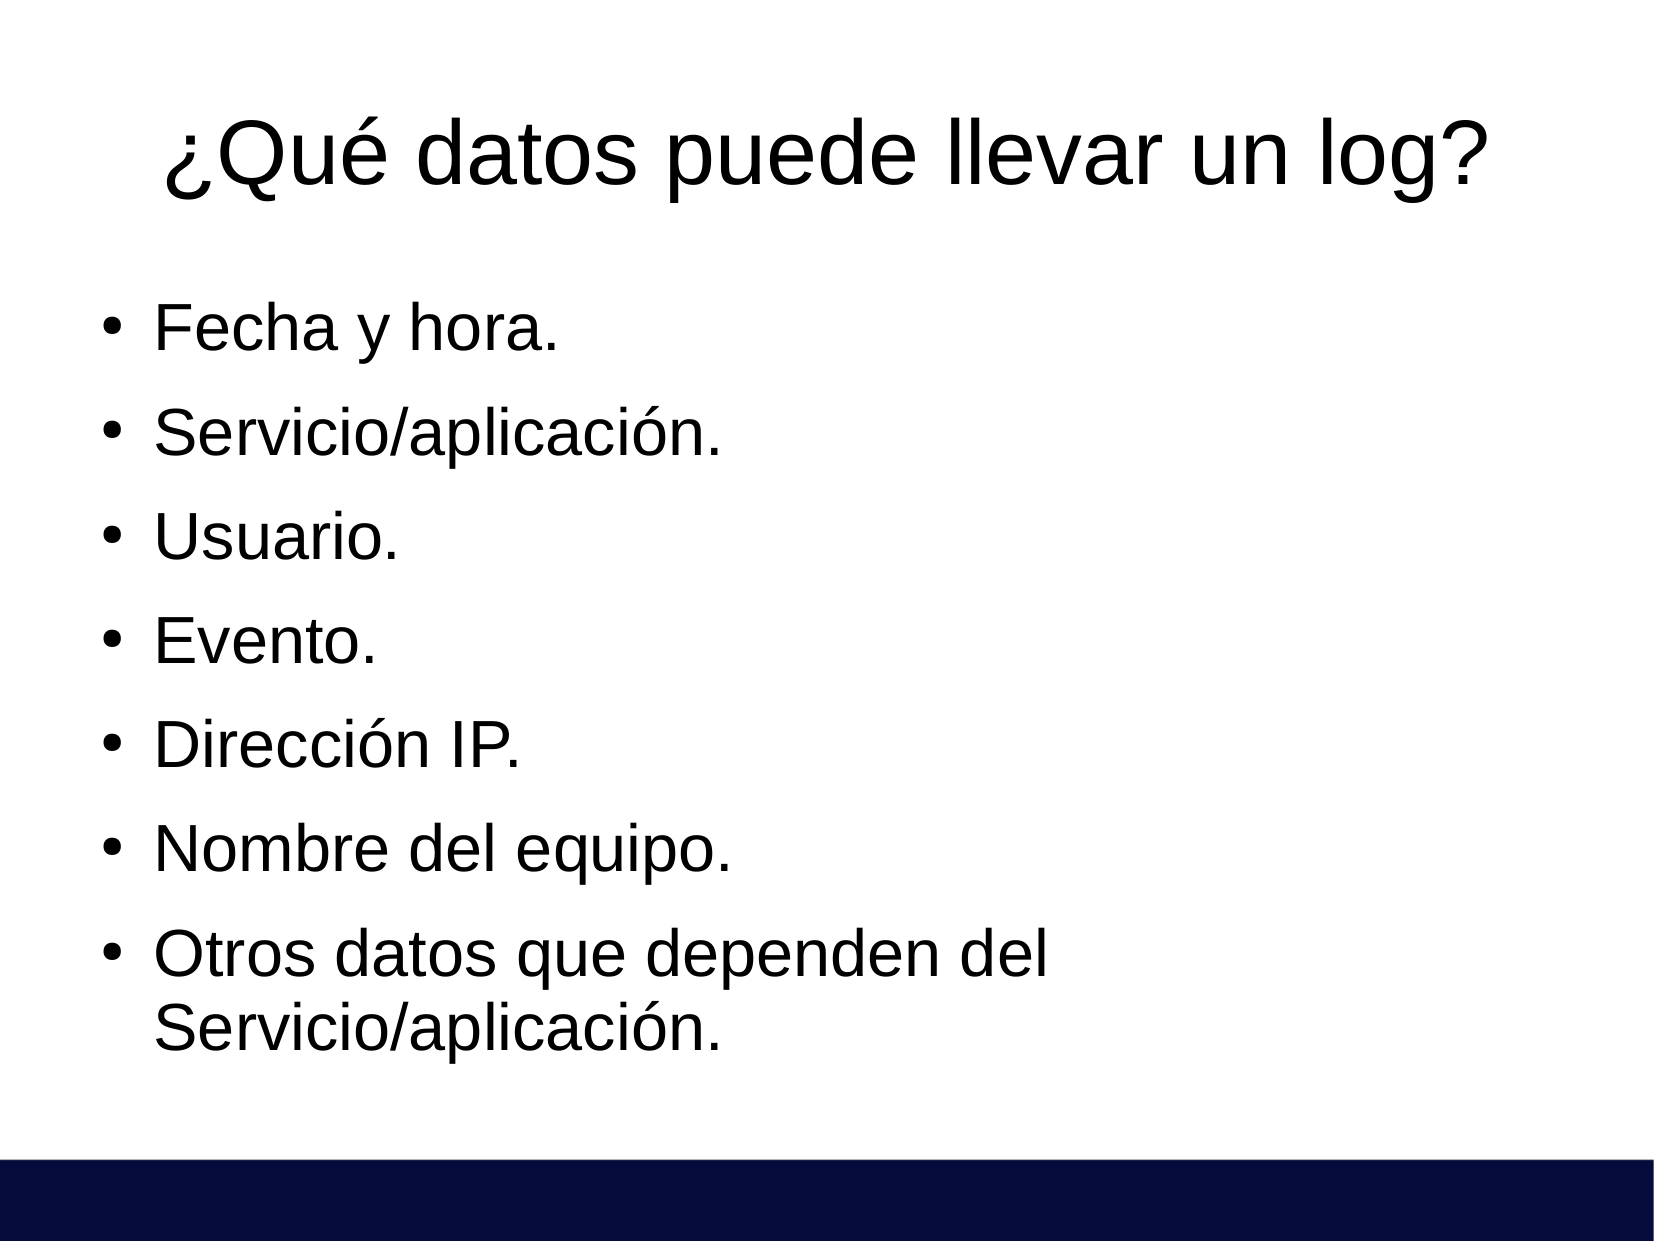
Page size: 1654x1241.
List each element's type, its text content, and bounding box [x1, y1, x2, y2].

title ¿Qué datos puede llevar un log? [82, 49, 1571, 257]
list Fecha y hora. Servicio/aplicación. Usuario. Evento. Dirección IP. Nombre del equipo. Otros datos que dependen del Servicio/aplicación. [82, 290, 1571, 1111]
picture [0, 0, 1654, 1241]
